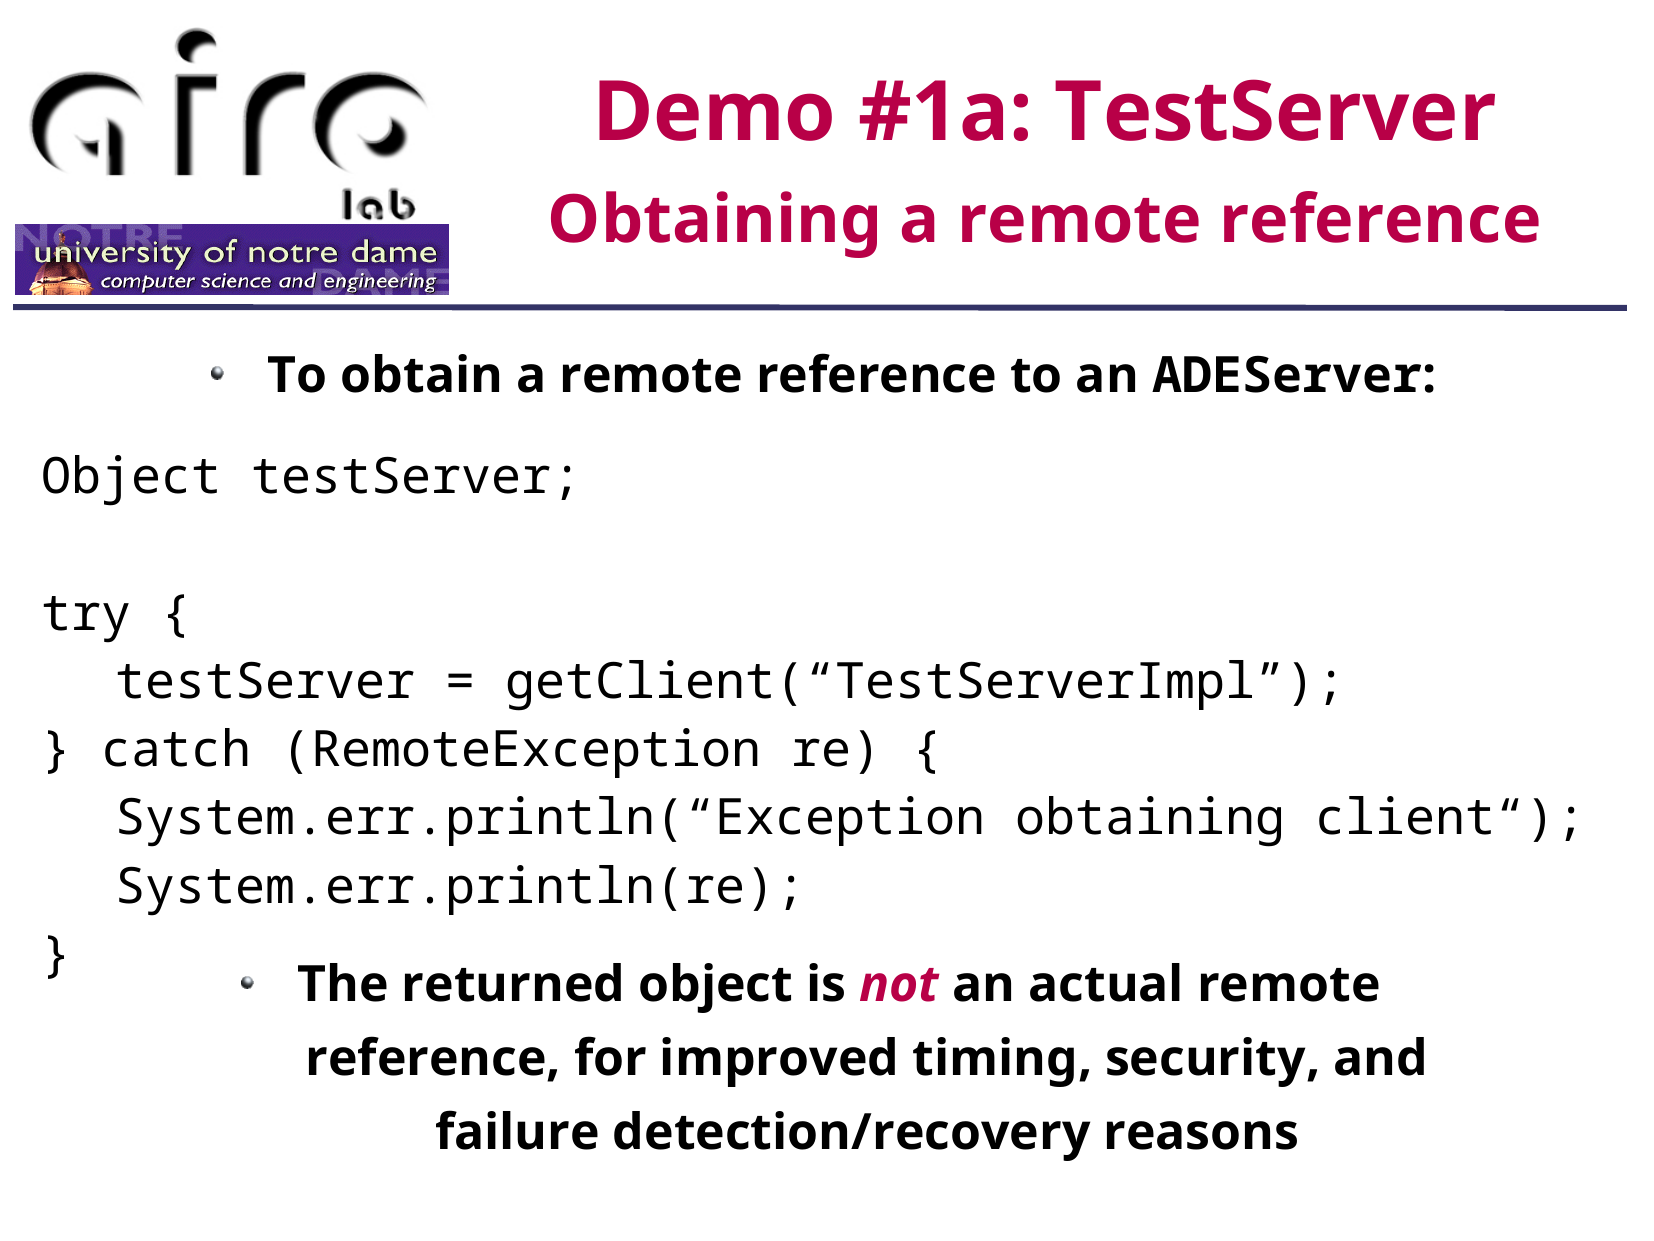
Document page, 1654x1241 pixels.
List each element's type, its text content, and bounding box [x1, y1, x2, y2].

picture [9, 8, 456, 295]
list To obtain a remote reference to an ADEServer: [96, 333, 1553, 420]
list The returned object is not an actual remote reference, for improved timing, security, and failure detection/recovery reasons [119, 942, 1503, 1163]
text_box Object testServer; try { testServer = getClient(“TestServerImpl”); } catch (RemoteException re) { System.err.println(“Exception obtaining client“); System.err.println(re); } [41, 440, 1610, 884]
title Demo #1a: TestServer Obtaining a remote reference [461, 23, 1629, 282]
